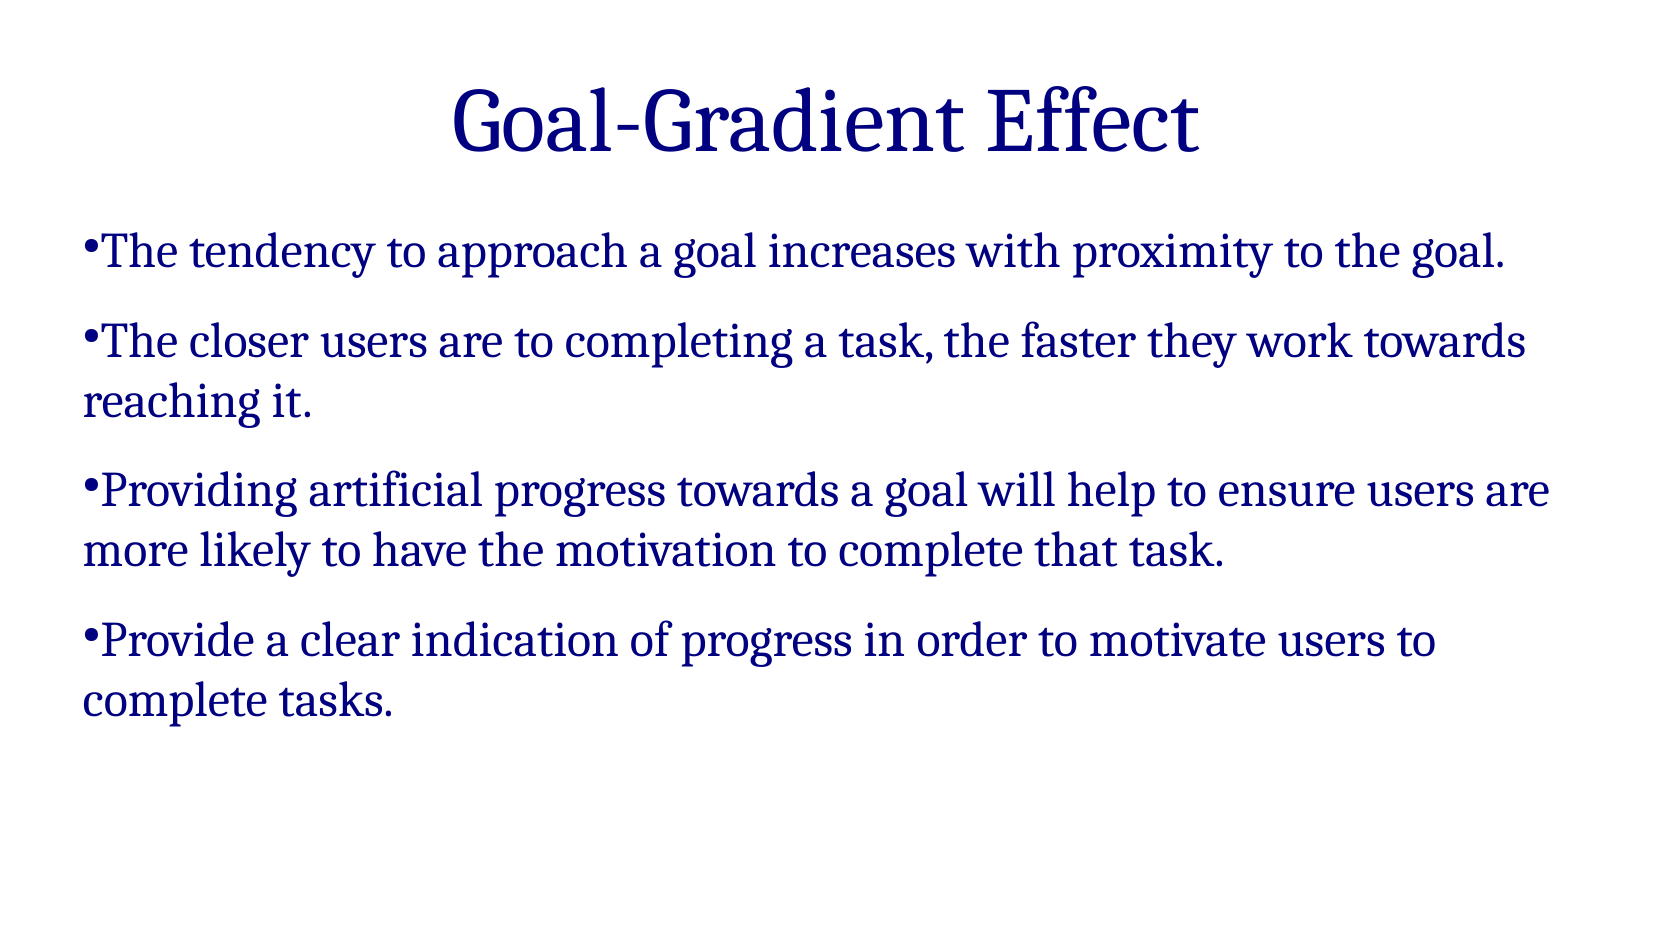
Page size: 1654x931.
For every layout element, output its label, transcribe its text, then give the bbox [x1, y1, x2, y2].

title Goal-Gradient Effect [82, 37, 1571, 193]
list The tendency to approach a goal increases with proximity to the goal. The closer users are to completing a task, the faster they work towards reaching it. Providing artificial progress towards a goal will help to ensure users are more likely to have the motivation to complete that task. Provide a clear indication of progress in order to motivate users to complete tasks. [82, 217, 1571, 758]
